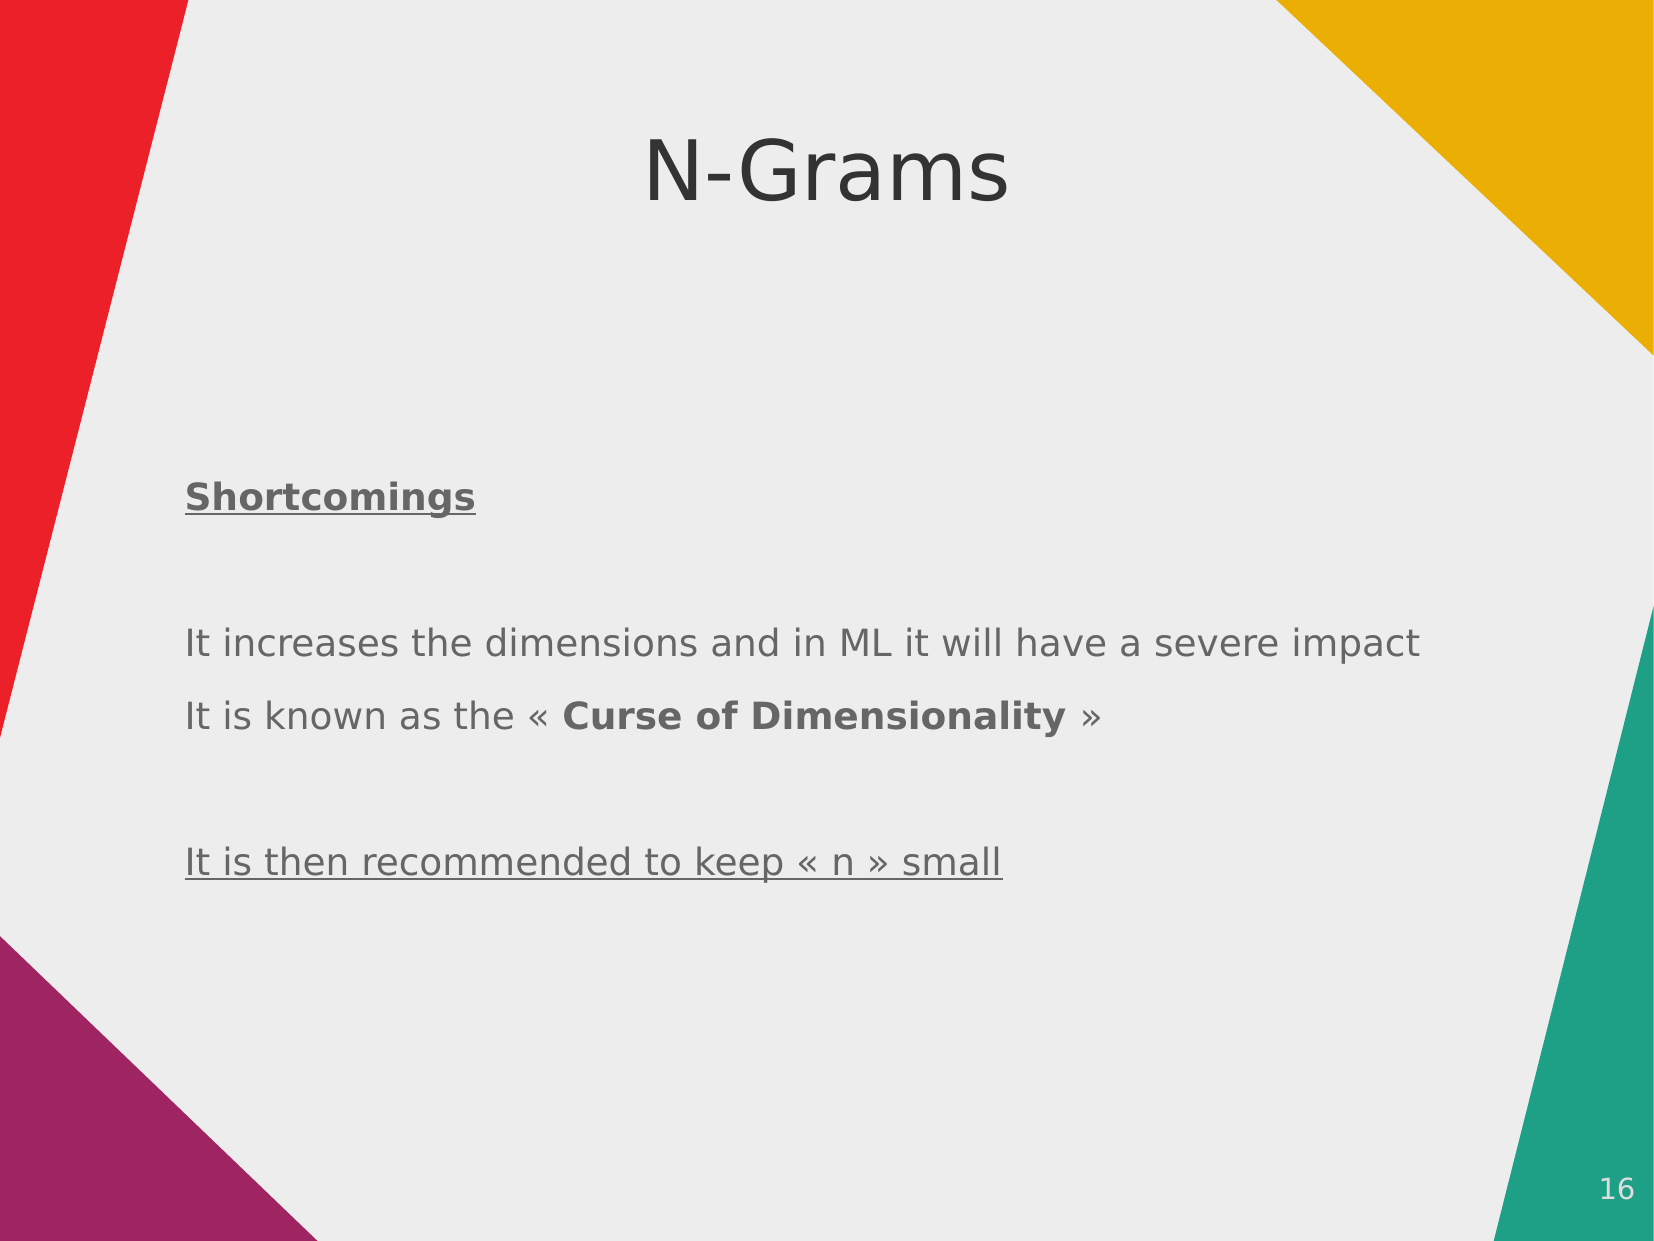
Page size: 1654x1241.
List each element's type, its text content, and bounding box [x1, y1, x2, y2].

list Shortcomings It increases the dimensions and in ML it will have a severe impact It is known as the « Curse of Dimensionality » It is then recommended to keep « n » small [113, 261, 1607, 1099]
title N-Grams [114, 73, 1539, 261]
